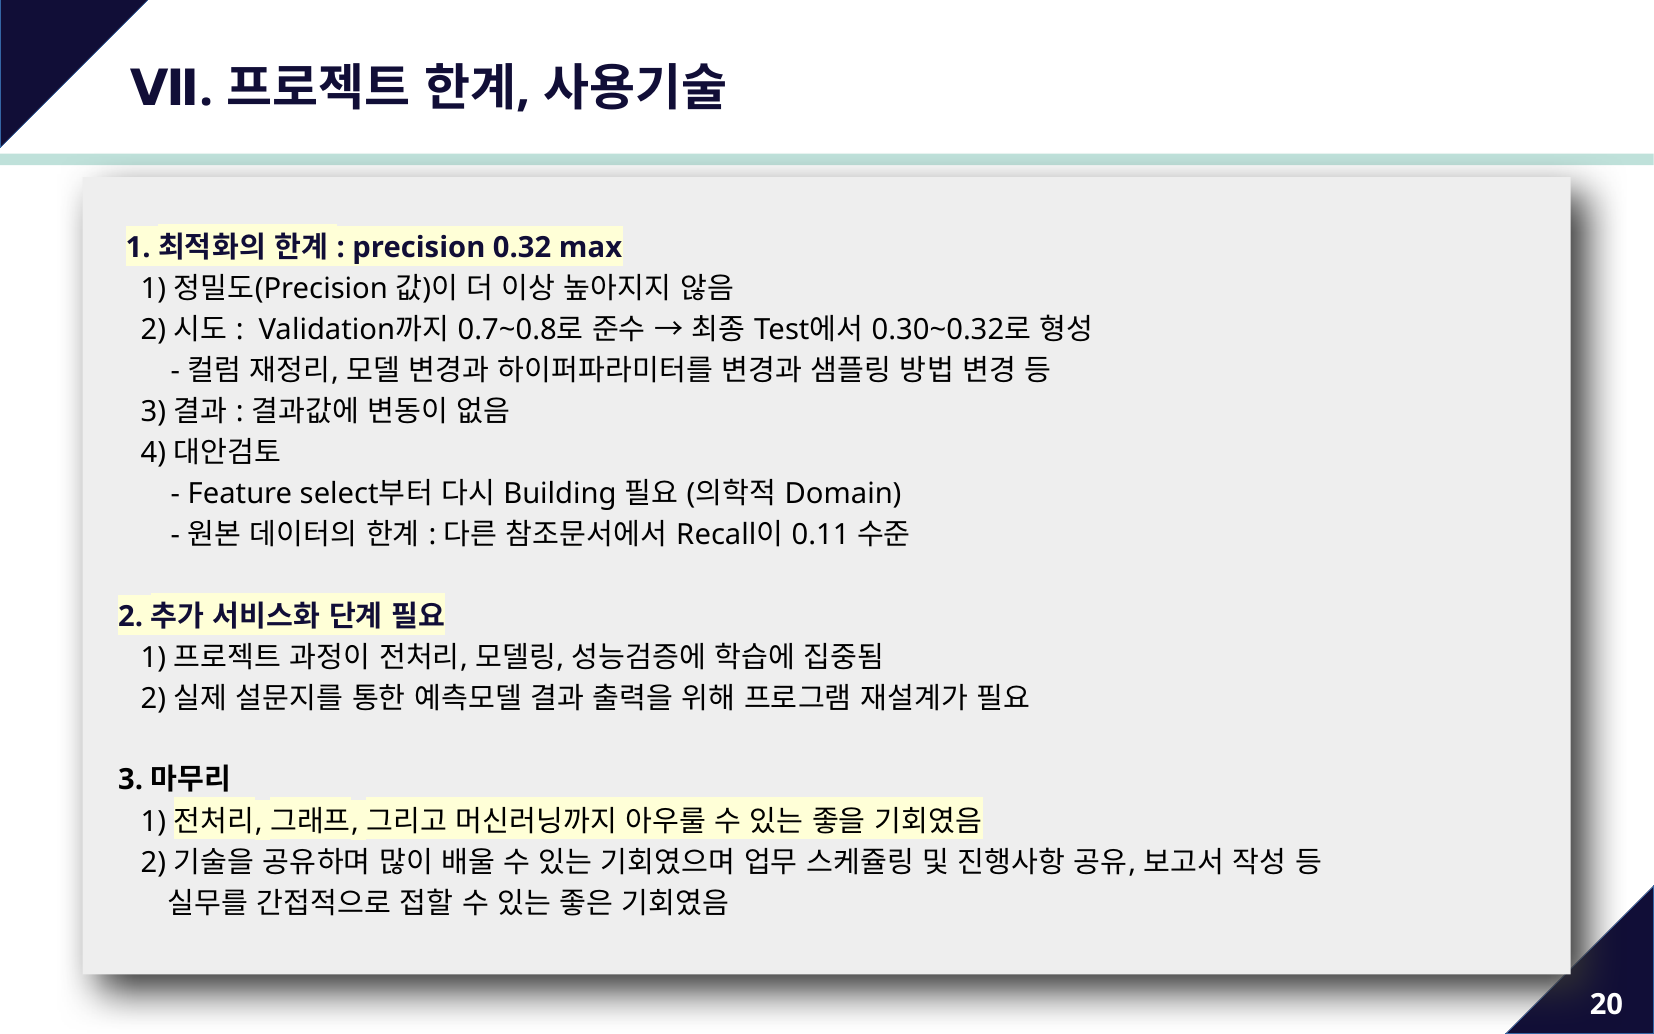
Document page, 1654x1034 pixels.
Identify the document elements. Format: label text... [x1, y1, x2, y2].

text_box <숫자> [1541, 974, 1654, 1033]
list 1. 최적화의 한계 : precision 0.32 max 1) 정밀도(Precision 값)이 더 이상 높아지지 않음 2) 시도 : Validation까지 0.7~0.8로 준수 → 최종 Test에서 0.30~0.32로 형성 - 컬럼 재정리, 모델 변경과 하이퍼파라미터를 변경과 샘플링 방법 변경 등 3) 결과 : 결과값에 변동이 없음 4) 대안검토 - Feature select부터 다시 Building 필요 (의학적 Domain) - 원본 데이터의 한계 : 다른 참조문서에서 Recall이 0.11 수준 2. 추가 서비스화 단계 필요 1) 프로젝트 과정이 전처리, 모델링, 성능검증에 학습에 집중됨 2) 실제 설문지를 통한 예측모델 결과 출력을 위해 프로그램 재설계가 필요 3. 마무리 1) 전처리, 그래프, 그리고 머신러닝까지 아우룰 수 있는 좋을 기회였음 2) 기술을 공유하며 많이 배울 수 있는 기회였으며 업무 스케쥴링 및 진행사항 공유, 보고서 작성 등 실무를 간접적으로 접할 수 있는 좋은 기회였음 [82, 177, 1571, 975]
title Ⅶ. 프로젝트 한계, 사용기술 [129, 41, 1618, 148]
